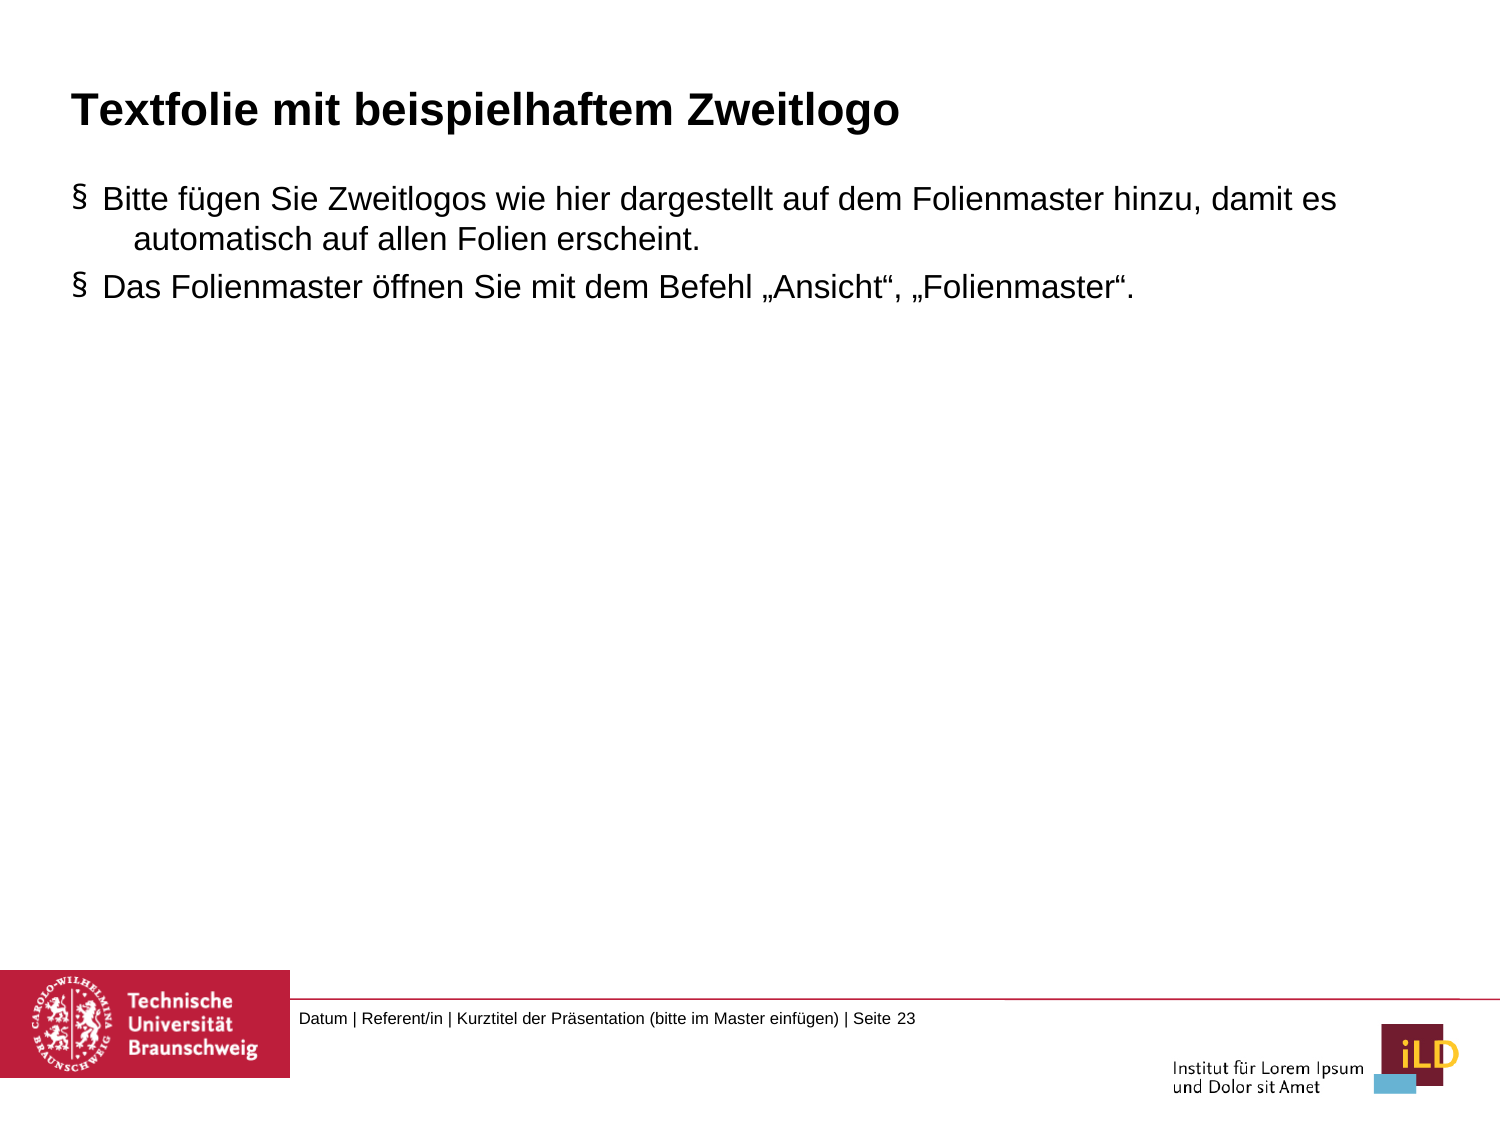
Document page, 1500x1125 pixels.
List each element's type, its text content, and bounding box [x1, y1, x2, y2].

title Textfolie mit beispielhaftem Zweitlogo [70, 18, 1445, 135]
picture [1163, 1014, 1459, 1102]
list Bitte fügen Sie Zweitlogos wie hier dargestellt auf dem Folienmaster hinzu, damit es automatisch auf allen Folien erscheint. Das Folienmaster öffnen Sie mit dem Befehl „Ansicht“, „Folienmaster“. [70, 177, 1445, 960]
